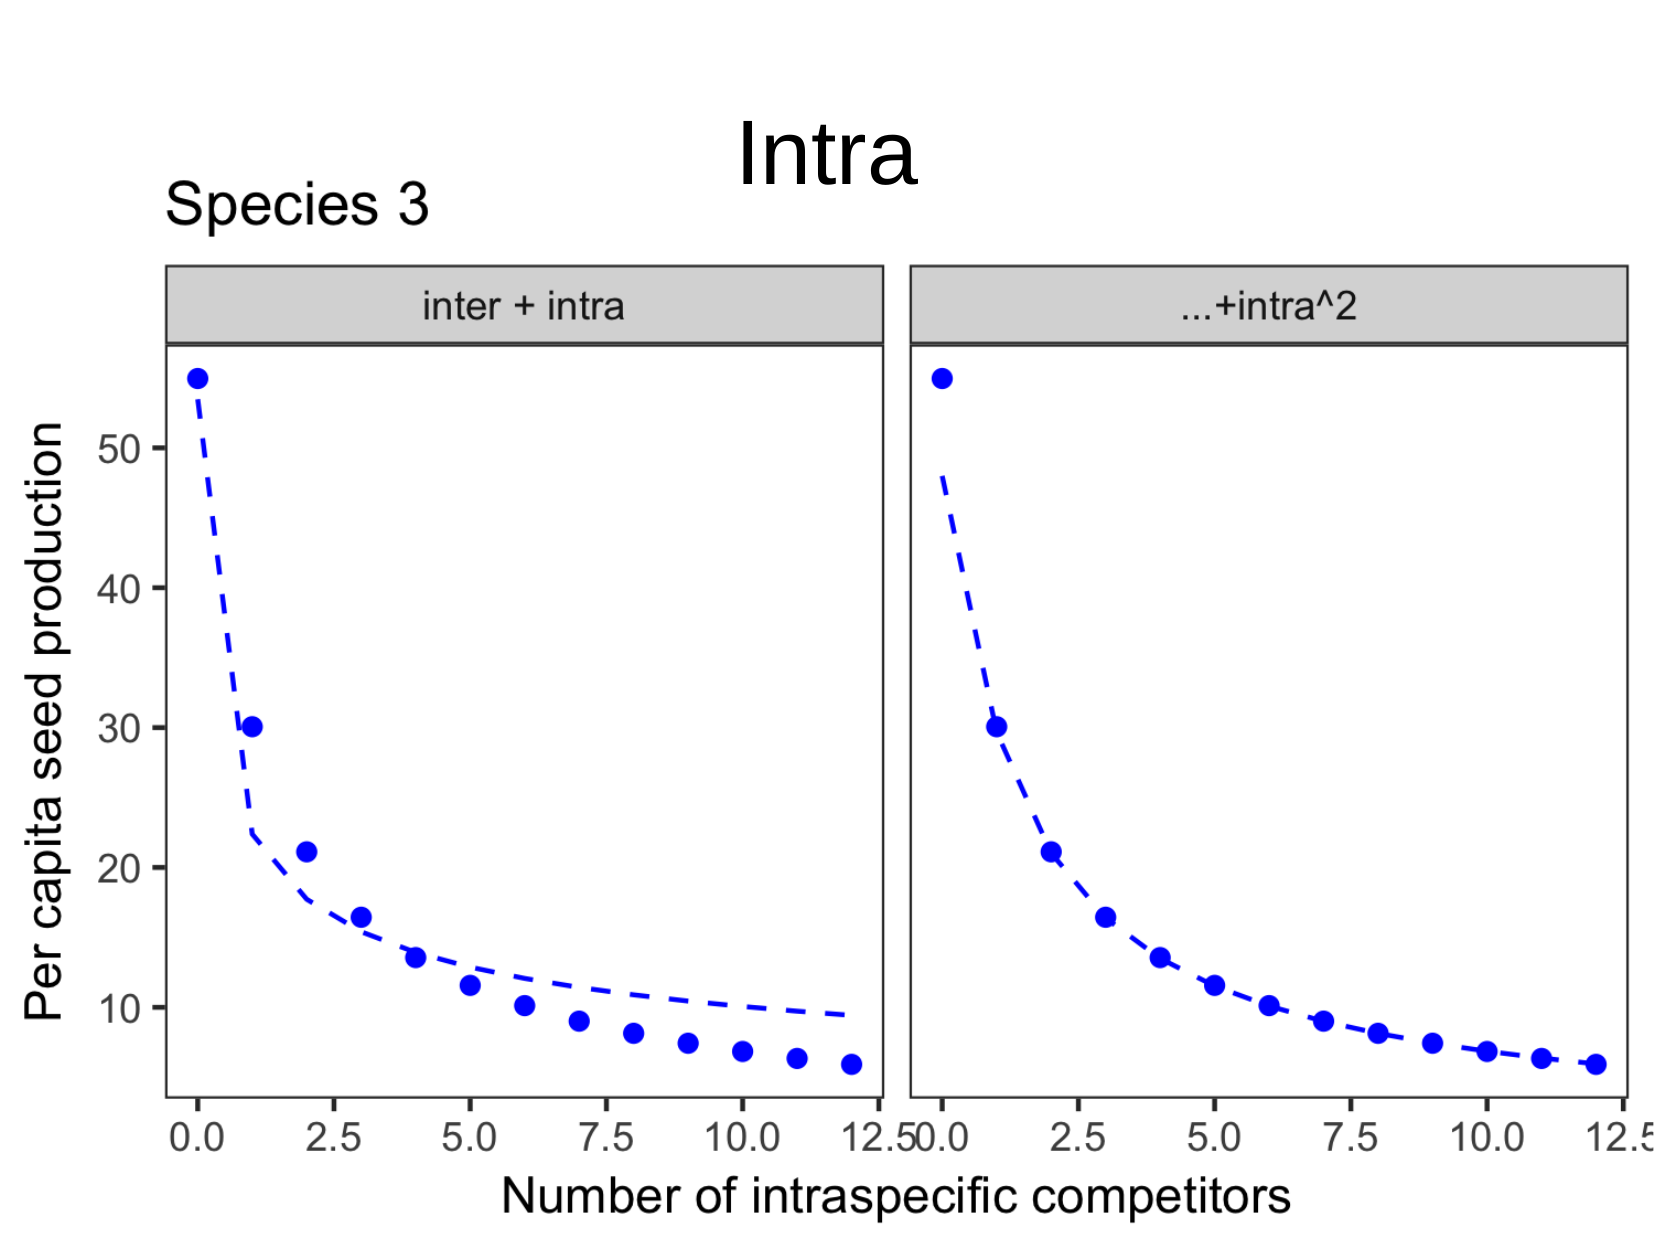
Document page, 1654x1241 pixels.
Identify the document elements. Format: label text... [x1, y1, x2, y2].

picture [0, 155, 1654, 1241]
title Intra [82, 49, 1571, 257]
